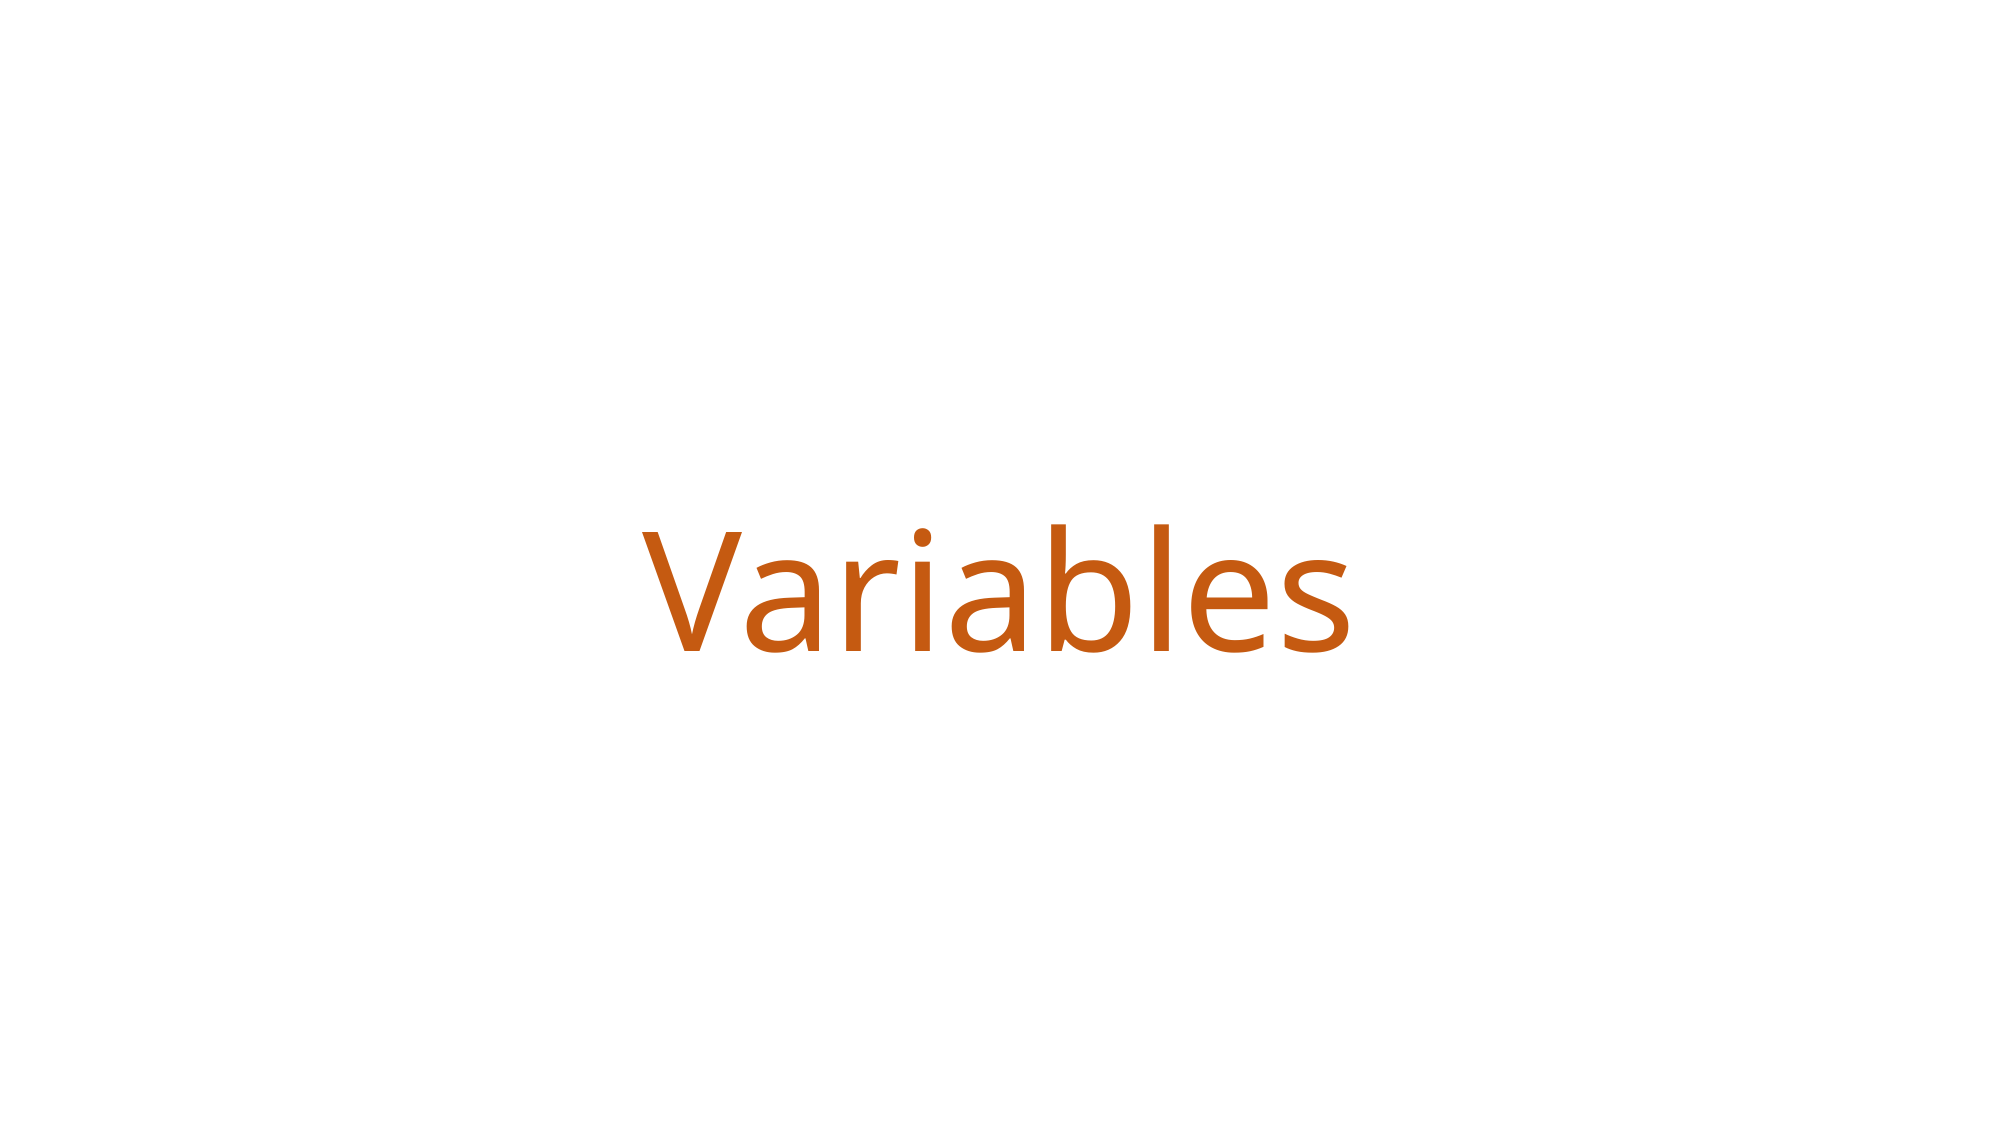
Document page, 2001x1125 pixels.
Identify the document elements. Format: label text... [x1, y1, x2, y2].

list Variables [137, 299, 1863, 1014]
